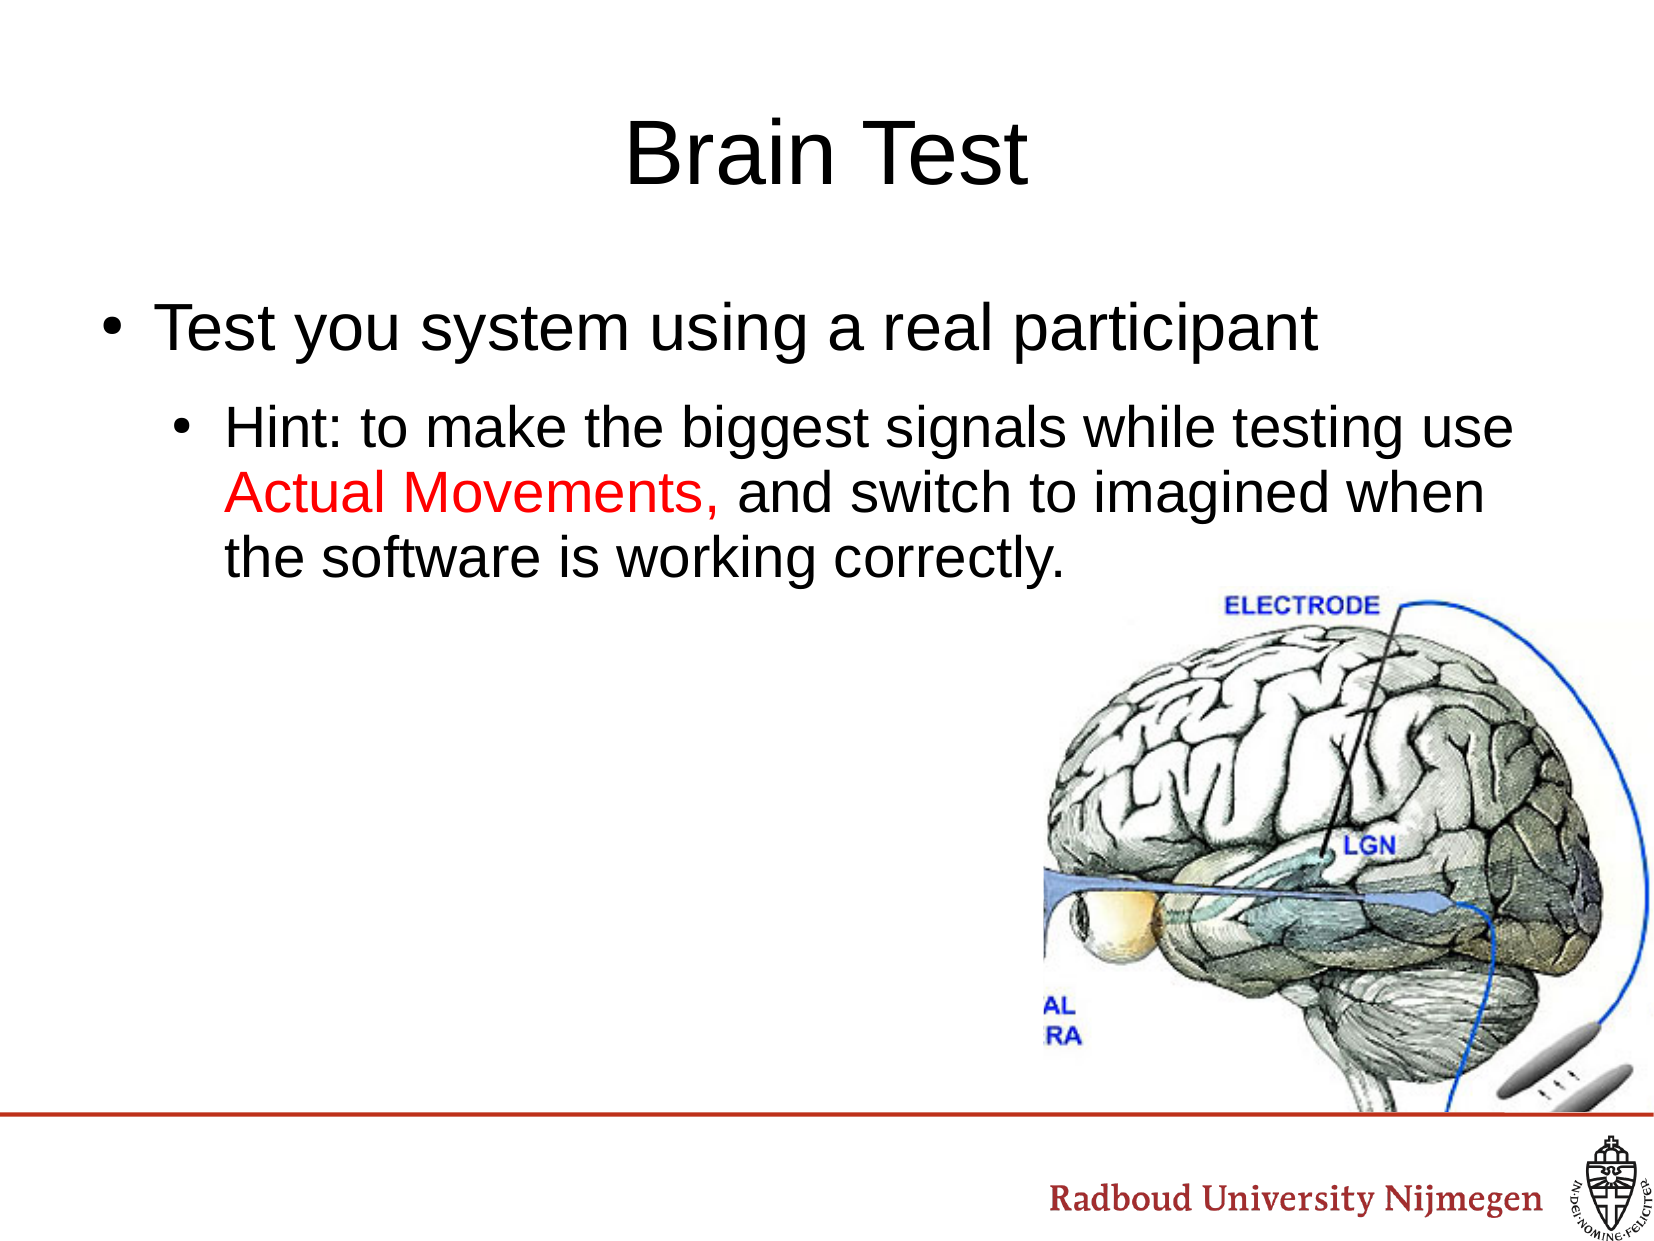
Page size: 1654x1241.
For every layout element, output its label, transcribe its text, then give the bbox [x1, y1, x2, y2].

list Test you system using a real participant Hint: to make the biggest signals while testing use Actual Movements, and switch to imagined when the software is working correctly. [82, 290, 1571, 1010]
picture [1050, 1134, 1654, 1241]
picture [1043, 586, 1654, 1112]
title Brain Test [82, 49, 1571, 257]
